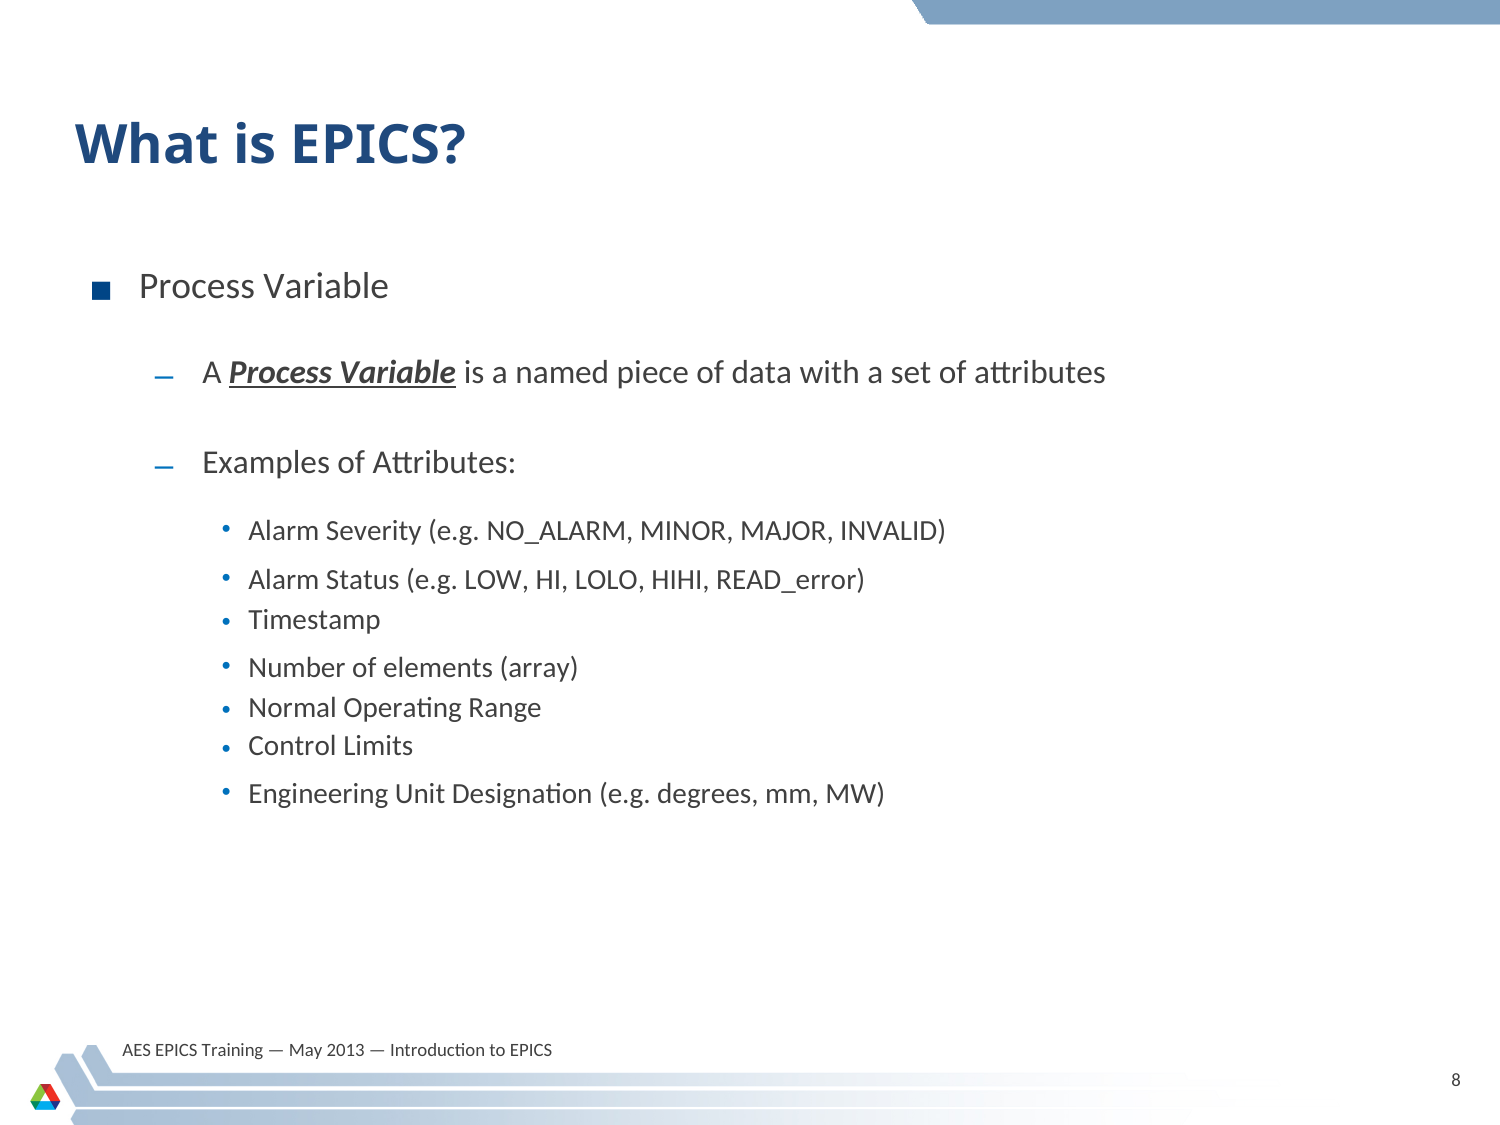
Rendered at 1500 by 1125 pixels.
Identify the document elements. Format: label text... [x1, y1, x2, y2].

title What is EPICS? [75, 111, 1426, 175]
picture [0, 0, 1500, 26]
list Process Variable A Process Variable is a named piece of data with a set of attributes Examples of Attributes: Alarm Severity (e.g. NO_ALARM, MINOR, MAJOR, INVALID)‏ Alarm Status (e.g. LOW, HI, LOLO, HIHI, READ_error)‏ Timestamp Number of elements (array)‏ Normal Operating Range Control Limits Engineering Unit Designation (e.g. degrees, mm, MW)‏ [75, 262, 1426, 1006]
picture [0, 1037, 1500, 1125]
